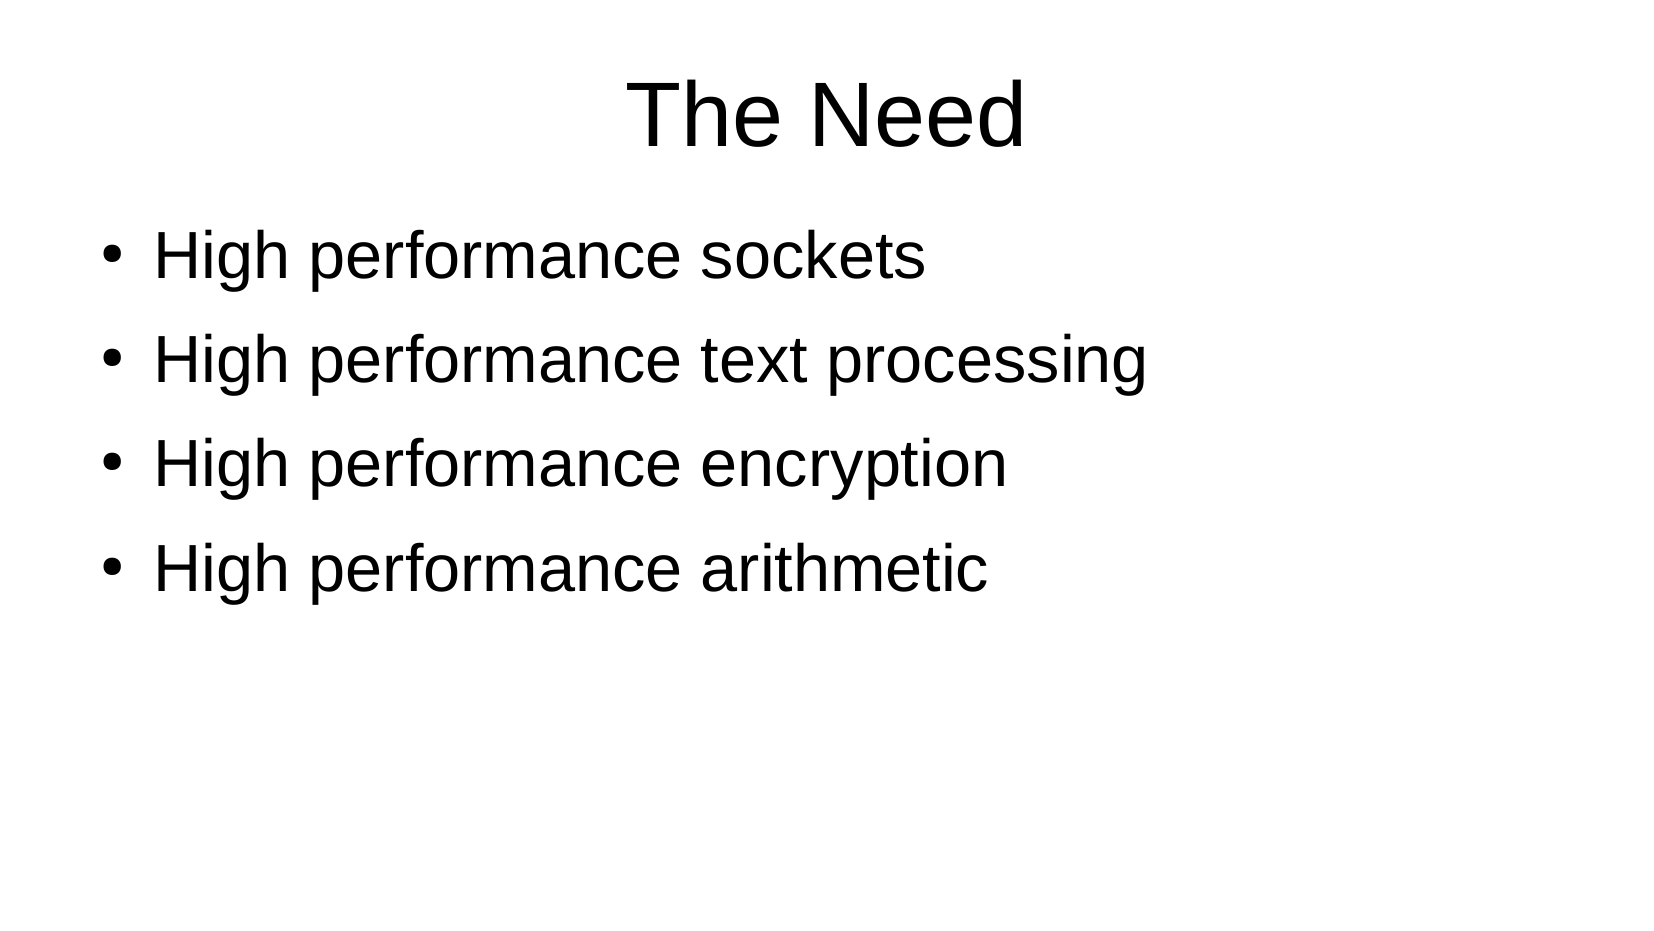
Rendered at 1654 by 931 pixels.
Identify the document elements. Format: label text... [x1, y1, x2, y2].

list High performance sockets High performance text processing High performance encryption High performance arithmetic [82, 217, 1571, 758]
title The Need [82, 37, 1571, 193]
